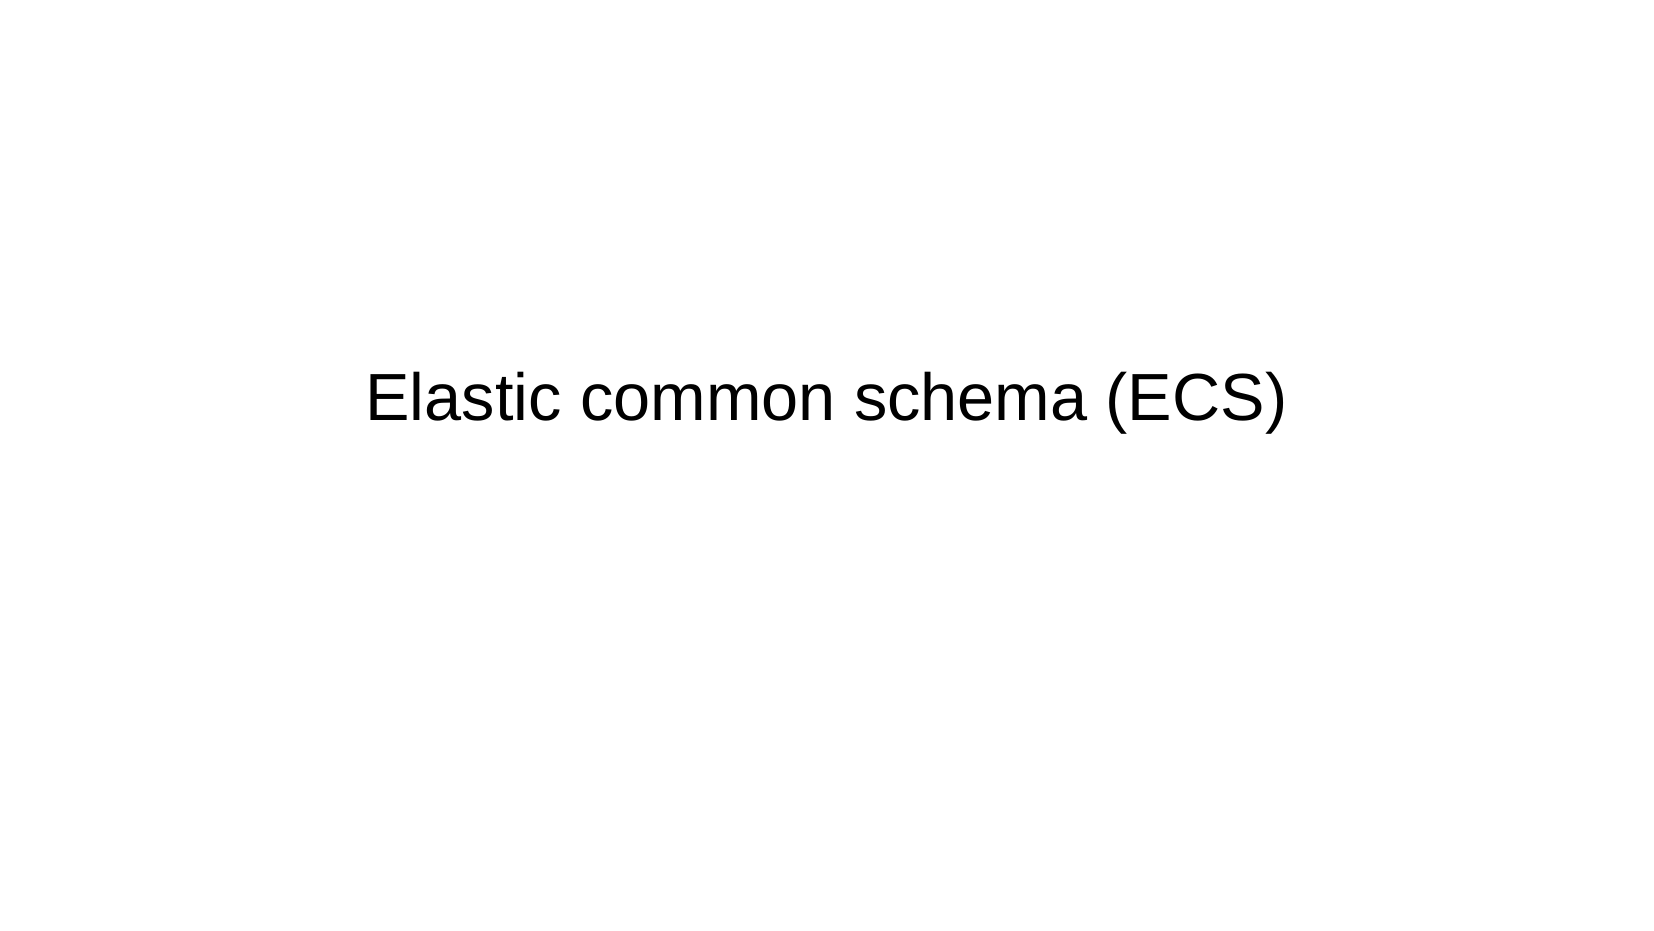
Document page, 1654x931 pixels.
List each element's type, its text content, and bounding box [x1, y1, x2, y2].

subtitle Elastic common schema (ECS) [82, 37, 1571, 757]
